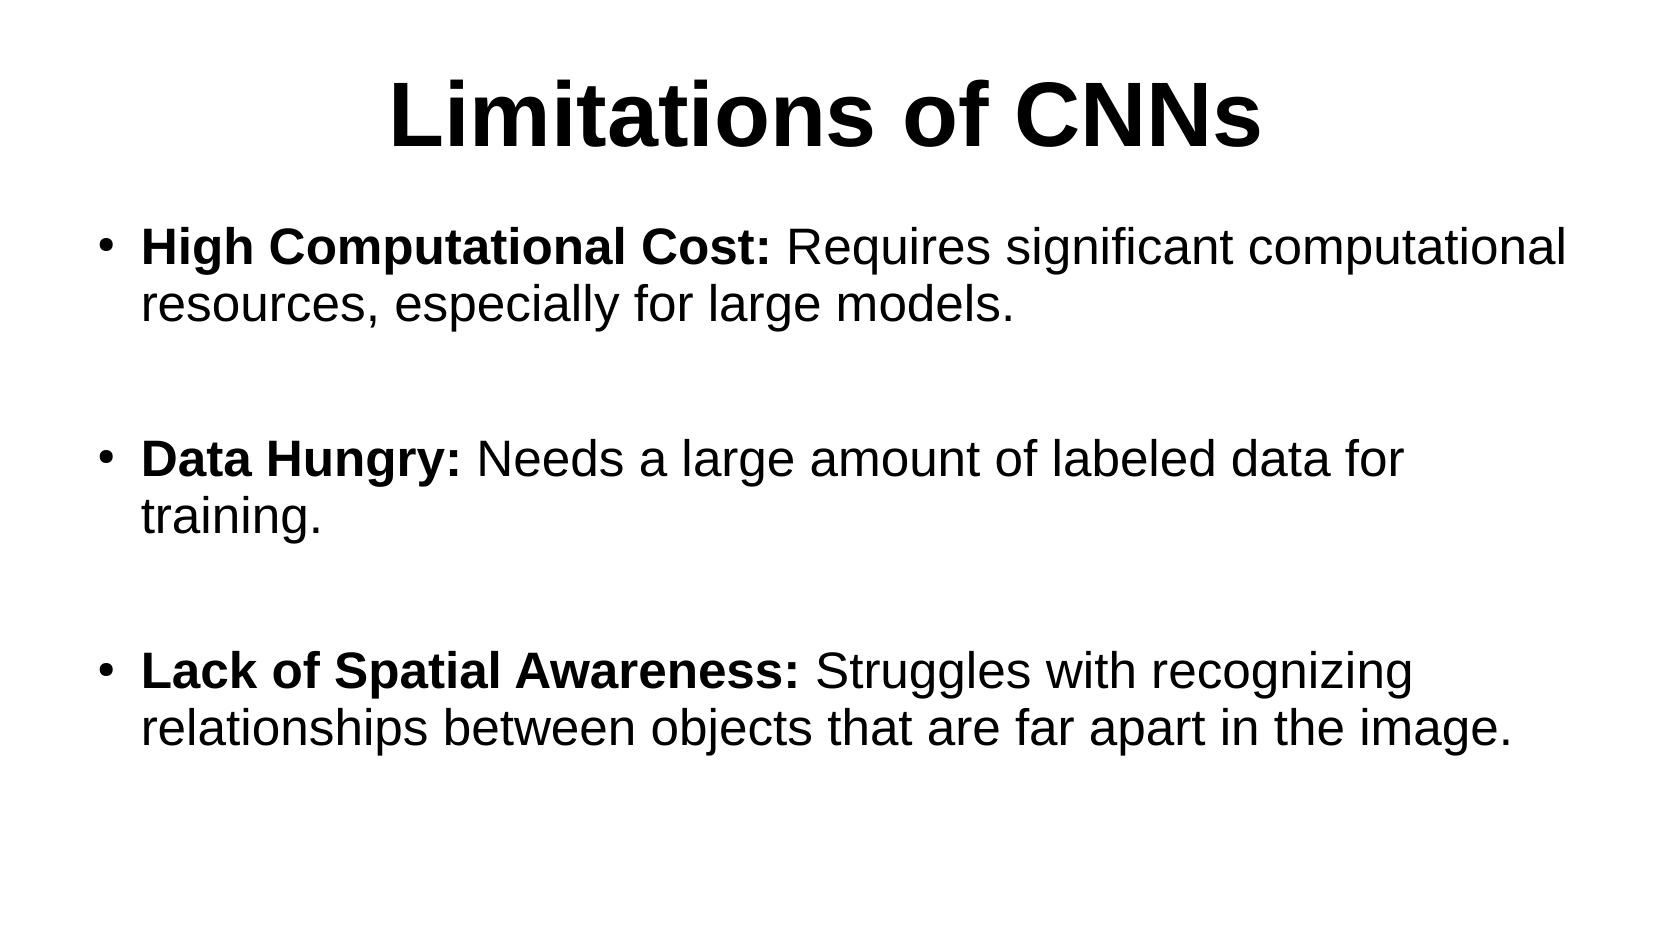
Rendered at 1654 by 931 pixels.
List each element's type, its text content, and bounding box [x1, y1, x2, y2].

title Limitations of CNNs [82, 37, 1571, 193]
list High Computational Cost: Requires significant computational resources, especially for large models. Data Hungry: Needs a large amount of labeled data for training. Lack of Spatial Awareness: Struggles with recognizing relationships between objects that are far apart in the image. [82, 217, 1571, 758]
